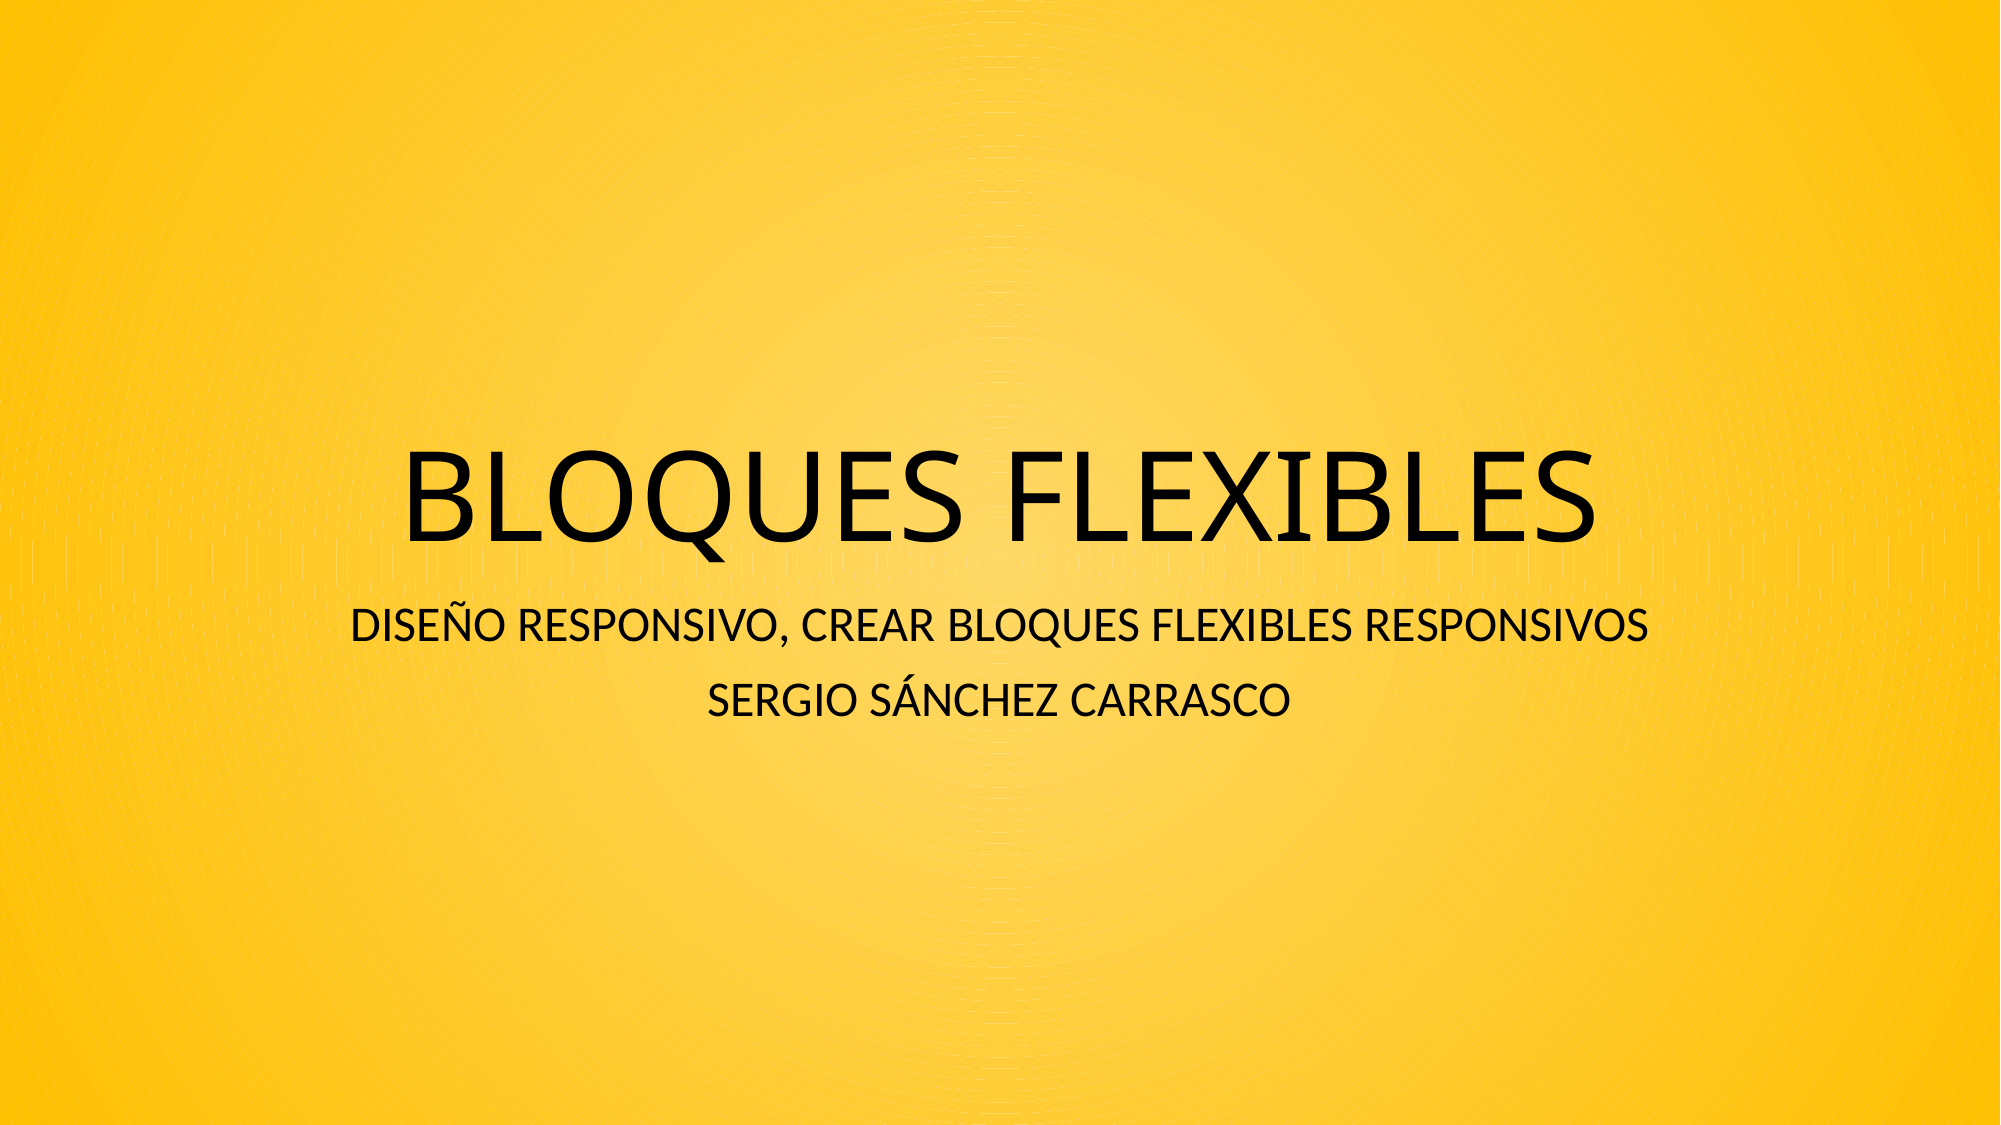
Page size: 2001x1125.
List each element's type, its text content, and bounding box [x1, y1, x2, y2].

title BLOQUES FLEXIBLES [249, 184, 1750, 576]
subtitle DISEÑO RESPONSIVO, CREAR BLOQUES FLEXIBLES RESPONSIVOS SERGIO SÁNCHEZ CARRASCO [249, 590, 1750, 863]
